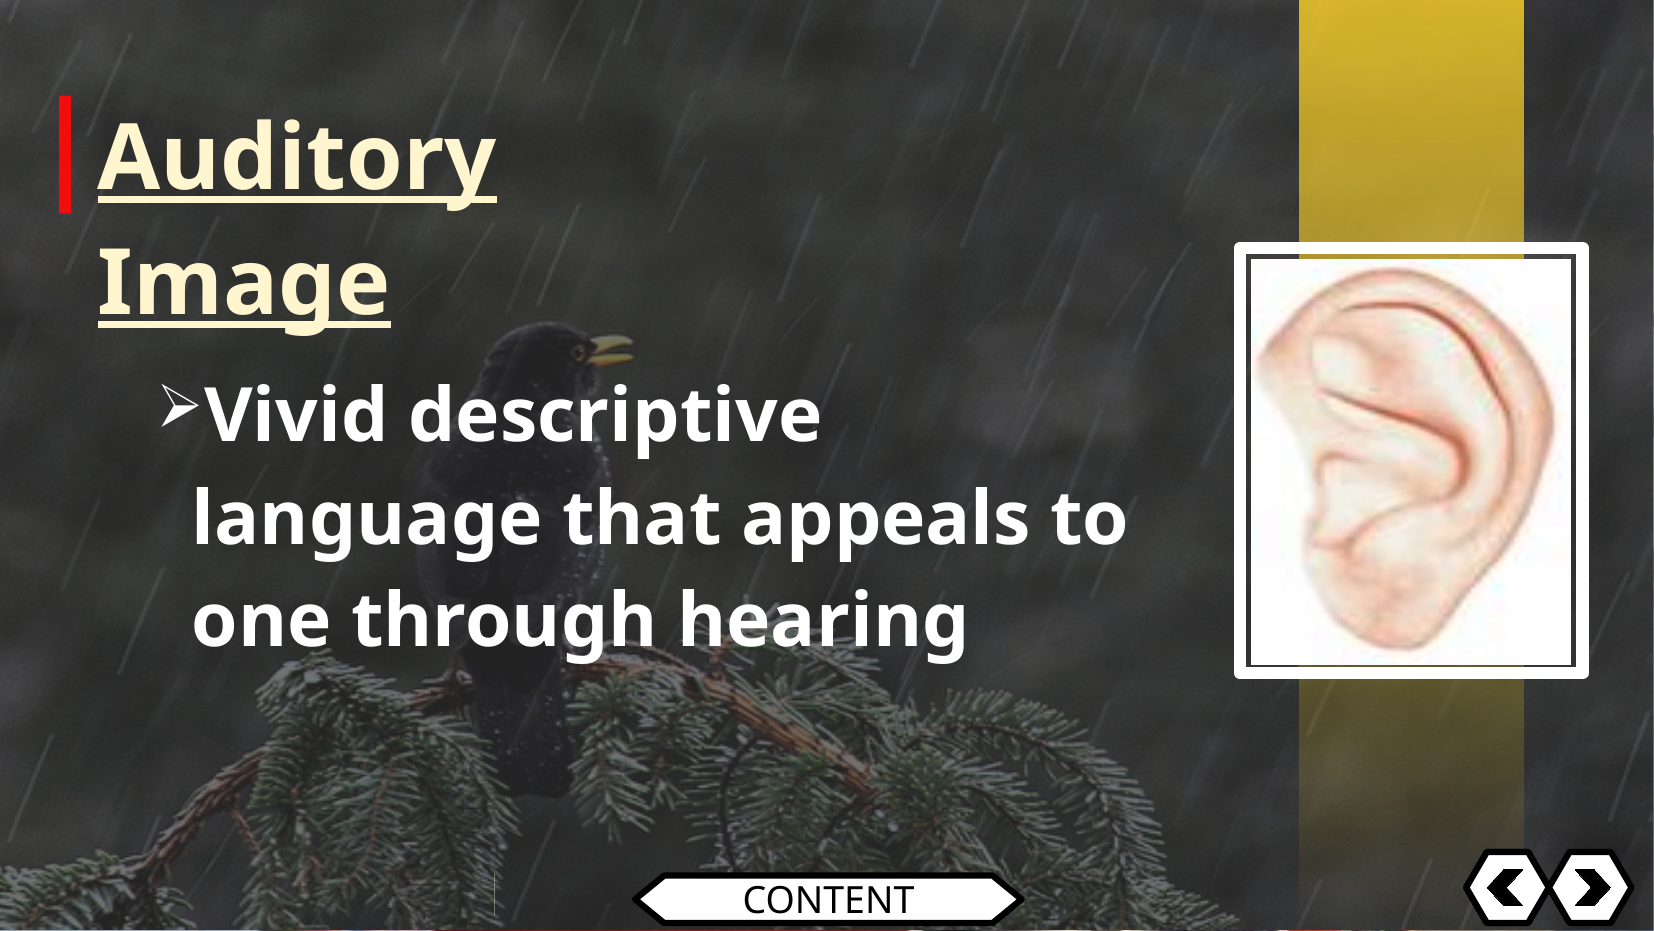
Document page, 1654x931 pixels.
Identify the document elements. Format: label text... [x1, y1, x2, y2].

text_box Auditory Image [82, 83, 638, 328]
text_box Vivid descriptive language that appeals to one through hearing [141, 354, 1170, 931]
text_box [0, 0, 1654, 931]
picture [1251, 259, 1571, 665]
text_box CONTENT [635, 875, 1022, 924]
text_box POETIC DEVICES [60, 846, 510, 920]
